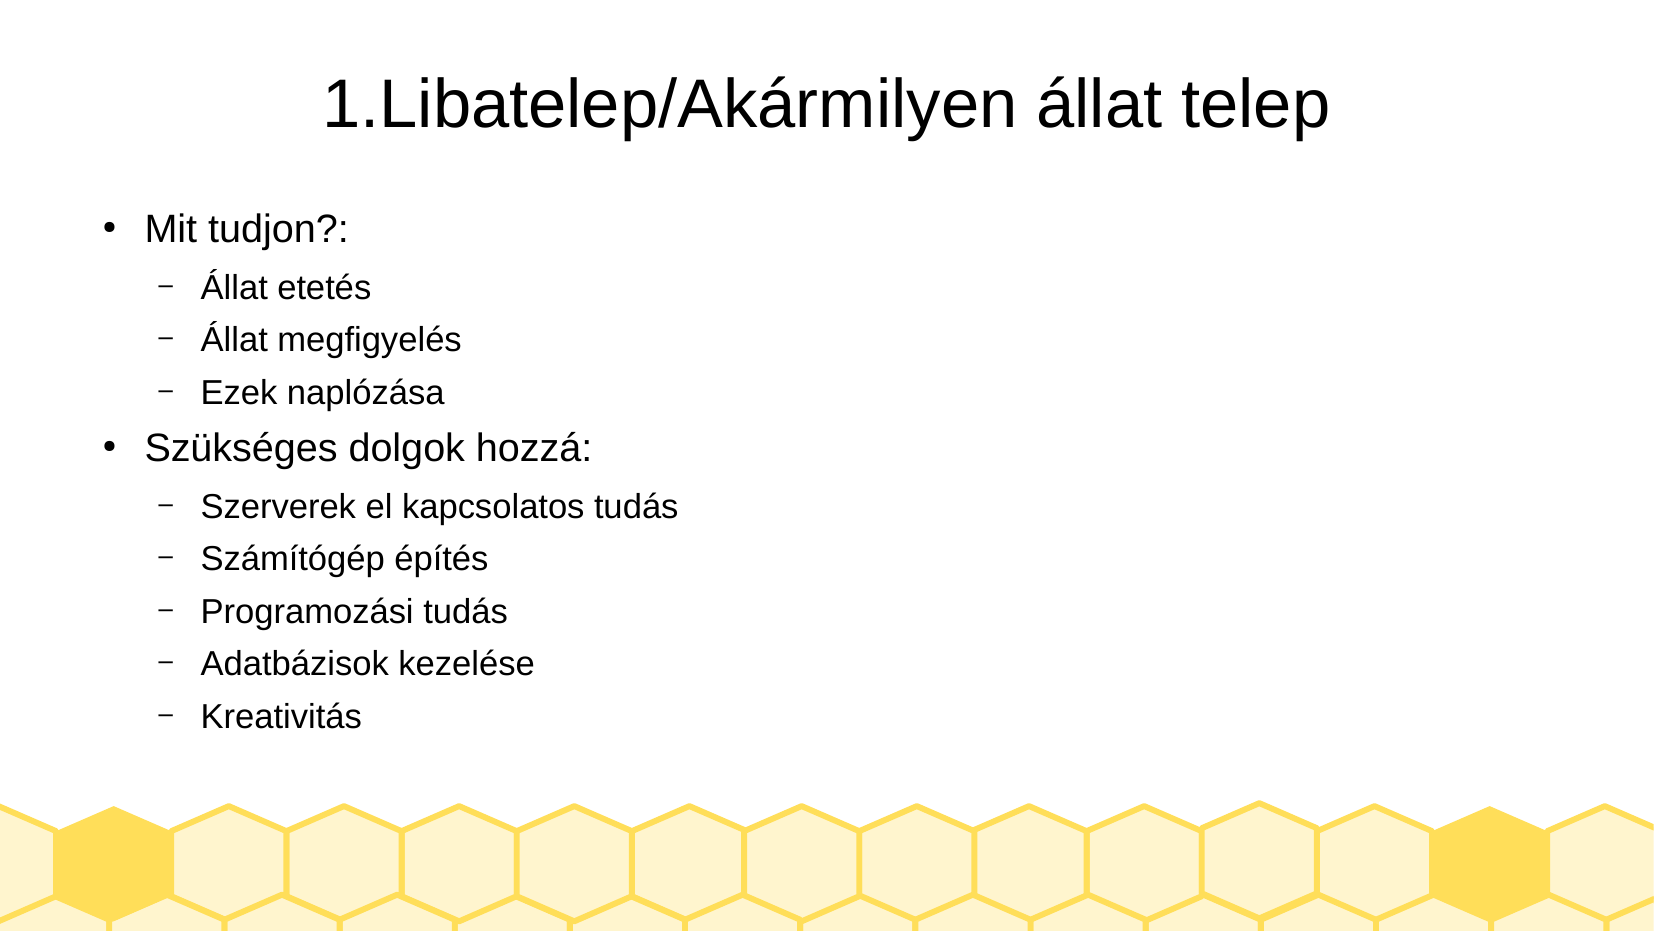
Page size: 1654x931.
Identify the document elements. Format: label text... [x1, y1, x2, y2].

title 1.Libatelep/Akármilyen állat telep [88, 29, 1565, 178]
list Mit tudjon?: Állat etetés Állat megfigyelés Ezek naplózása Szükséges dolgok hozzá: Szerverek el kapcsolatos tudás Számítógép építés Programozási tudás Adatbázisok kezelése Kreativitás [88, 206, 1565, 739]
